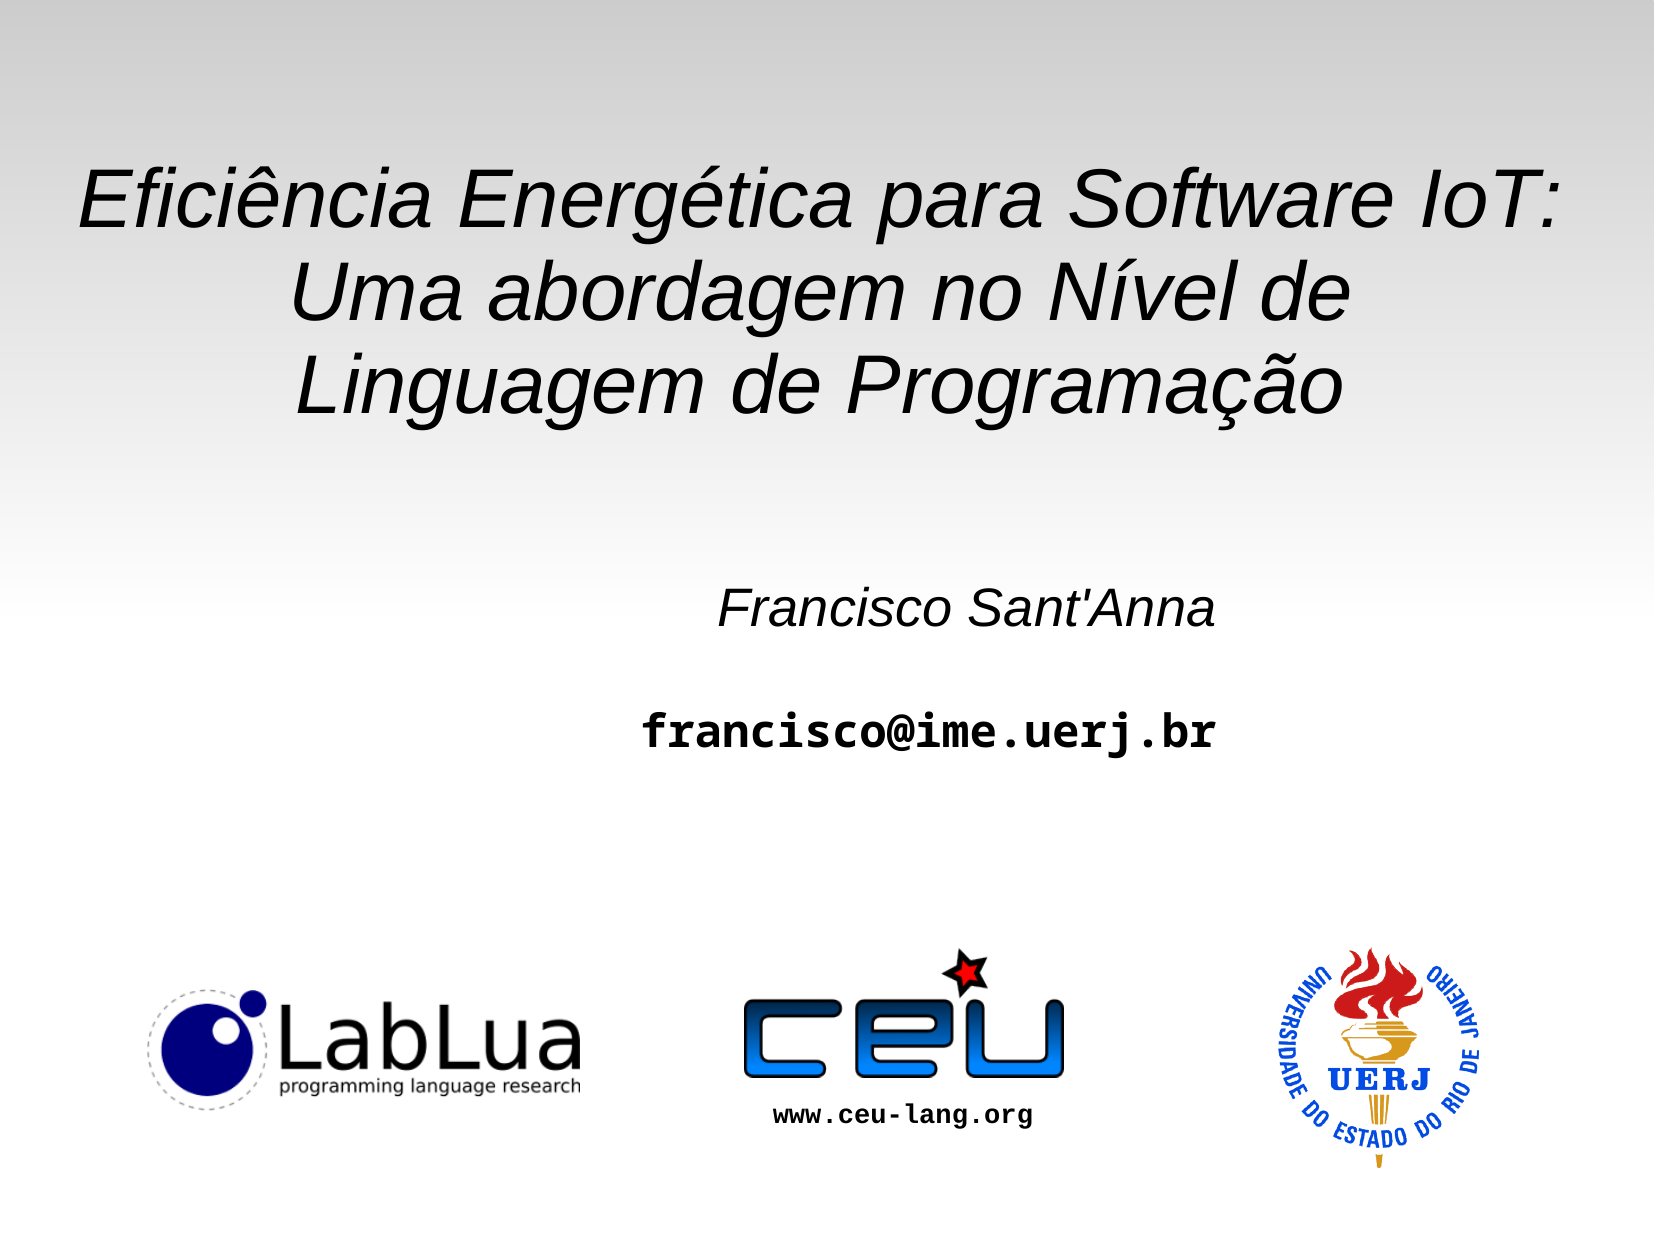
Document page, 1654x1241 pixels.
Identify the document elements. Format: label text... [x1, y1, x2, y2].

subtitle Eficiência Energética para Software IoT: Uma abordagem no Nível de Linguagem de Programação [76, 59, 1565, 526]
text_box Francisco Sant'Anna francisco@ime.uerj.br [624, 570, 1241, 759]
picture [1278, 947, 1479, 1168]
picture [744, 948, 1064, 1078]
picture [147, 989, 580, 1111]
text_box www.ceu-lang.org [750, 1093, 1056, 1170]
